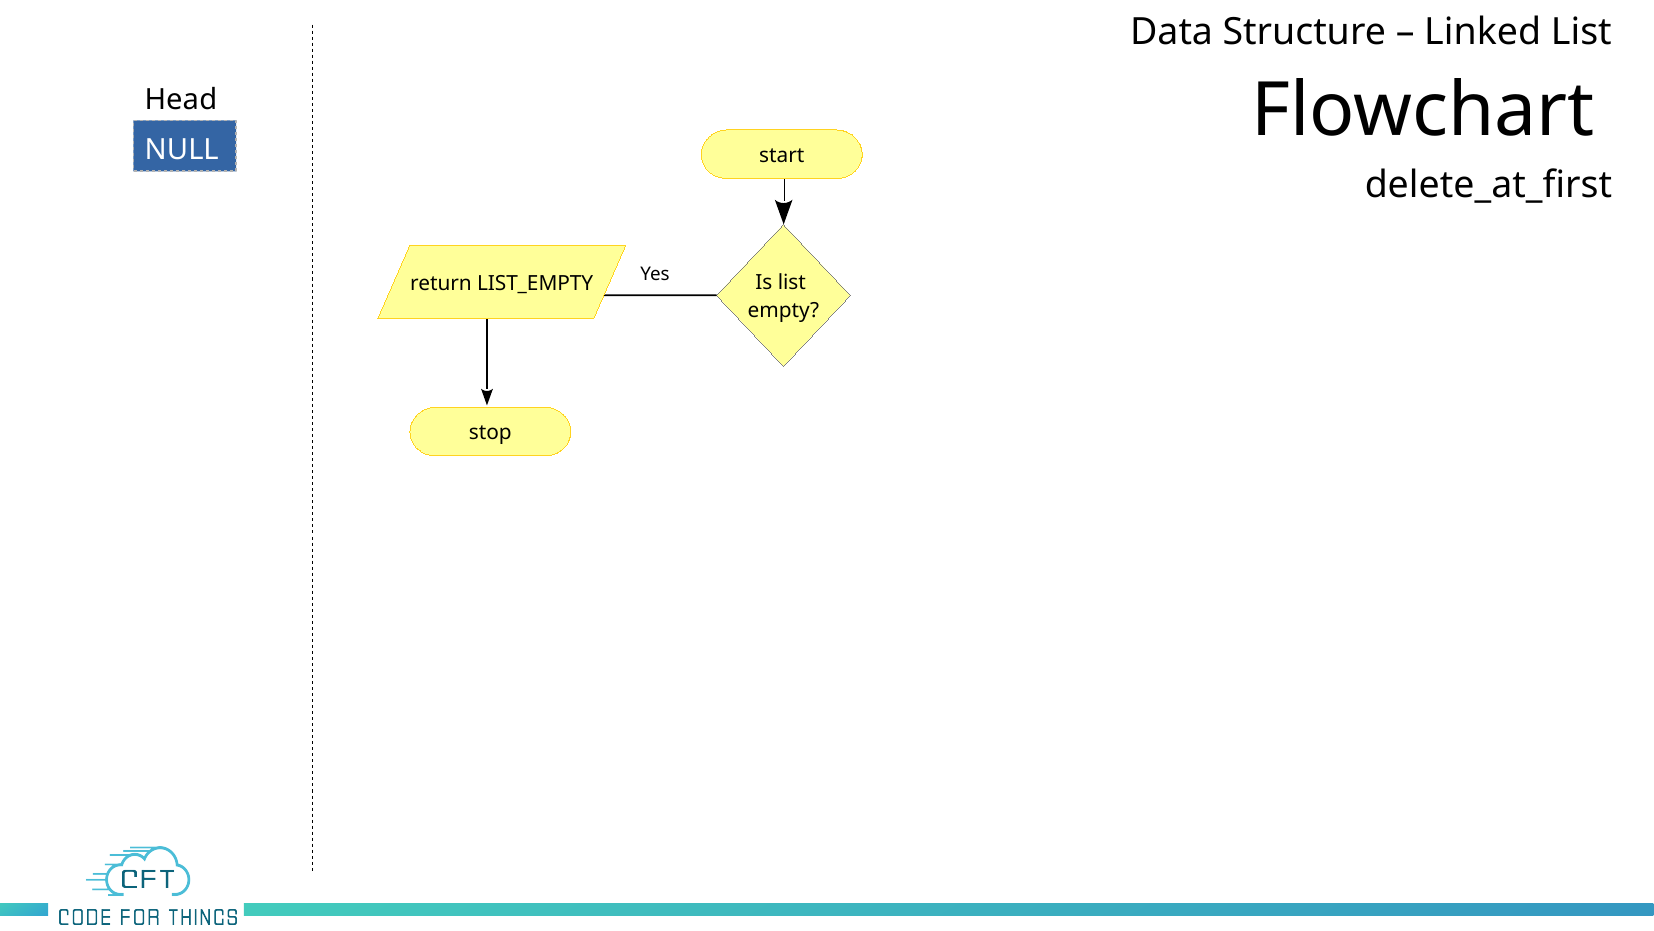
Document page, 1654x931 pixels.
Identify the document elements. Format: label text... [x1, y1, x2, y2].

text_box Yes [625, 297, 717, 302]
text_box stop [409, 407, 571, 456]
text_box return LIST_EMPTY [377, 245, 626, 319]
text_box Yes [625, 253, 717, 294]
text_box NULL [129, 120, 244, 176]
picture [59, 846, 237, 925]
title Data Structure – Linked List Flowchart delete_at_first [1093, 0, 1613, 216]
text_box Head [129, 70, 241, 120]
text_box Is list empty? [717, 224, 851, 367]
text_box start [701, 129, 863, 179]
